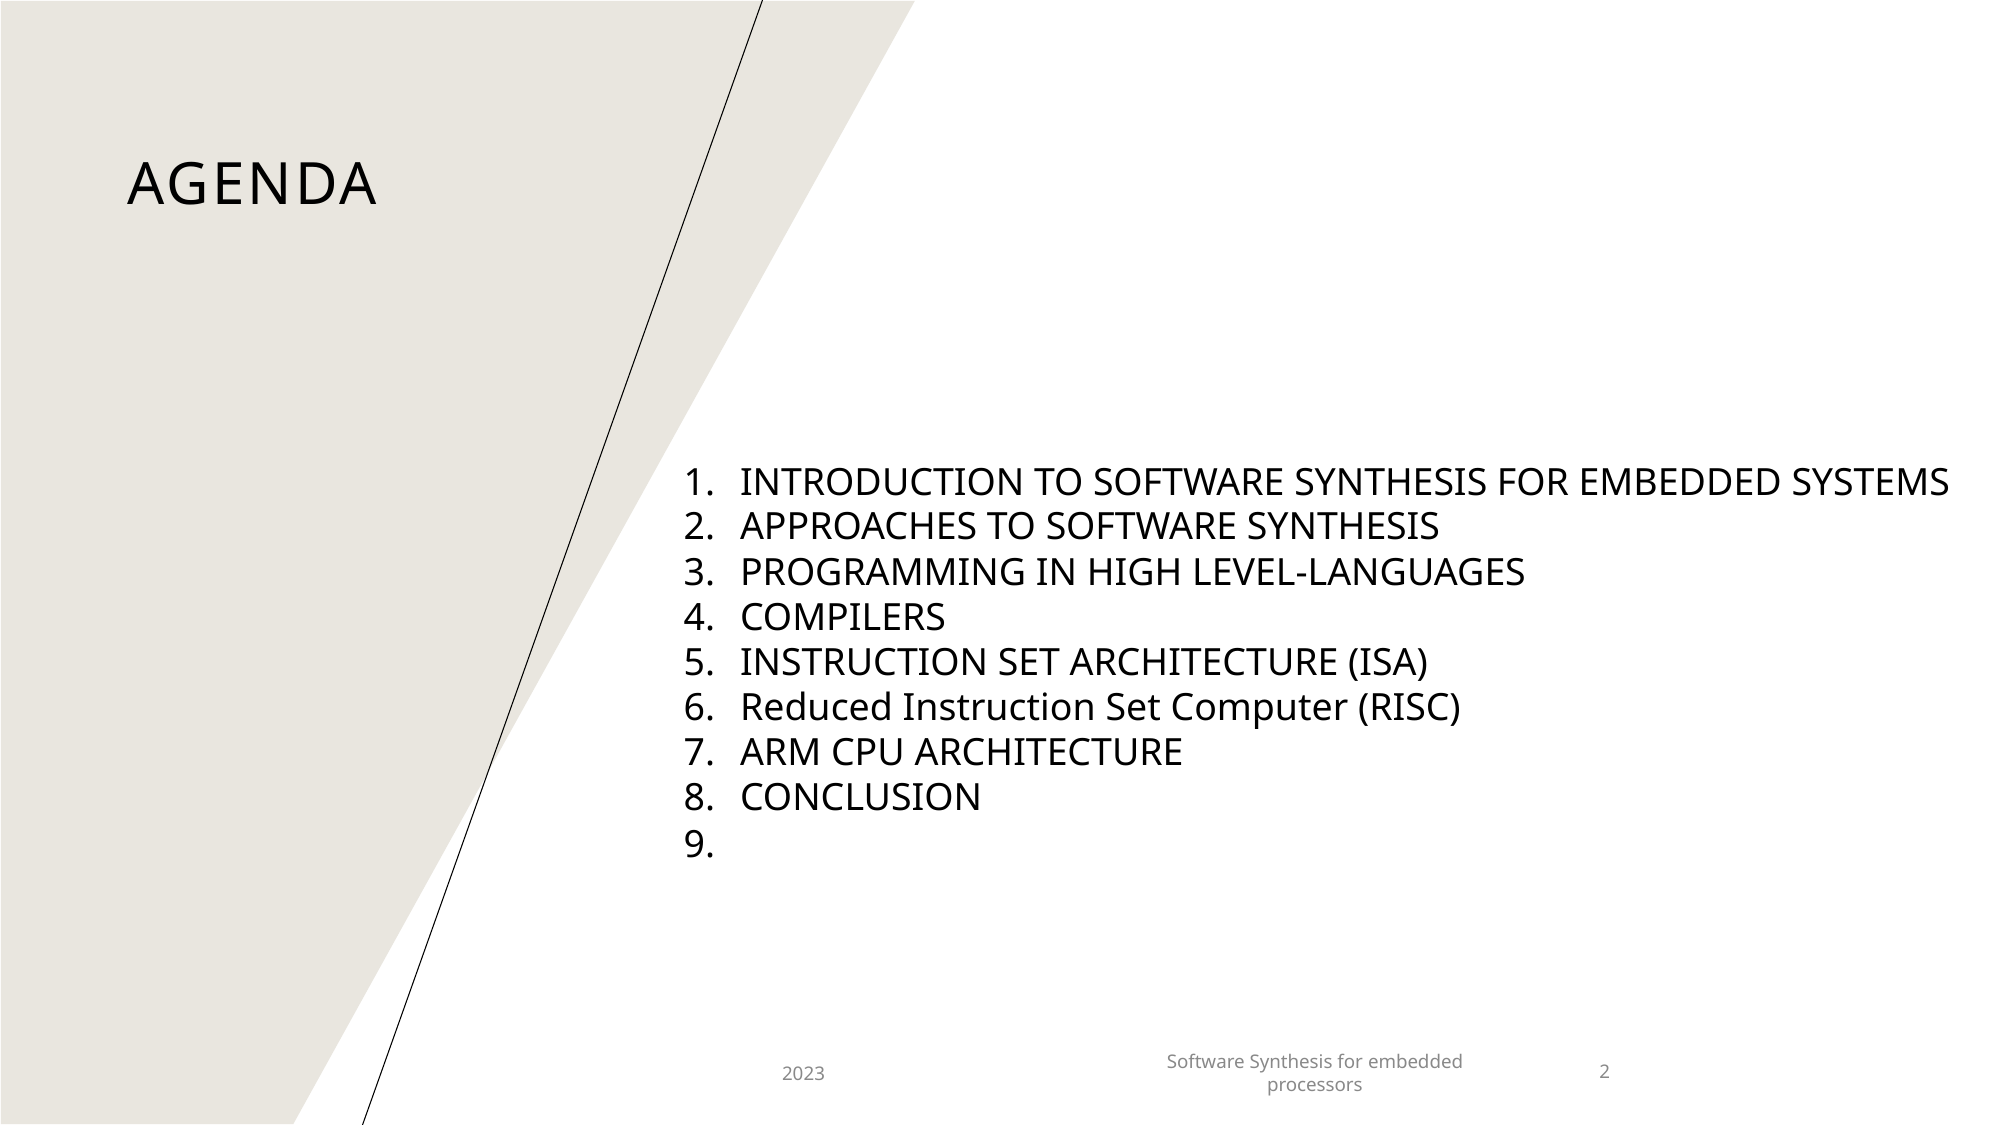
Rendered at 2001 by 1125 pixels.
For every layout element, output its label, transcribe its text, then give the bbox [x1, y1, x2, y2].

text_box Software Synthesis for embedded processors [1106, 1042, 1524, 1103]
title Agenda [112, 81, 519, 225]
text_box 2023 [767, 1042, 1046, 1103]
text_box INTRODUCTION TO SOFTWARE SYNTHESIS FOR EMBEDDED SYSTEMS APPROACHES TO SOFTWARE SYNTHESIS PROGRAMMING IN HIGH LEVEL-LANGUAGES COMPILERS INSTRUCTION SET ARCHITECTURE (ISA) Reduced Instruction Set Computer (RISC) ARM CPU ARCHITECTURE CONCLUSION [668, 450, 1971, 875]
text_box [1584, 1042, 1863, 1103]
